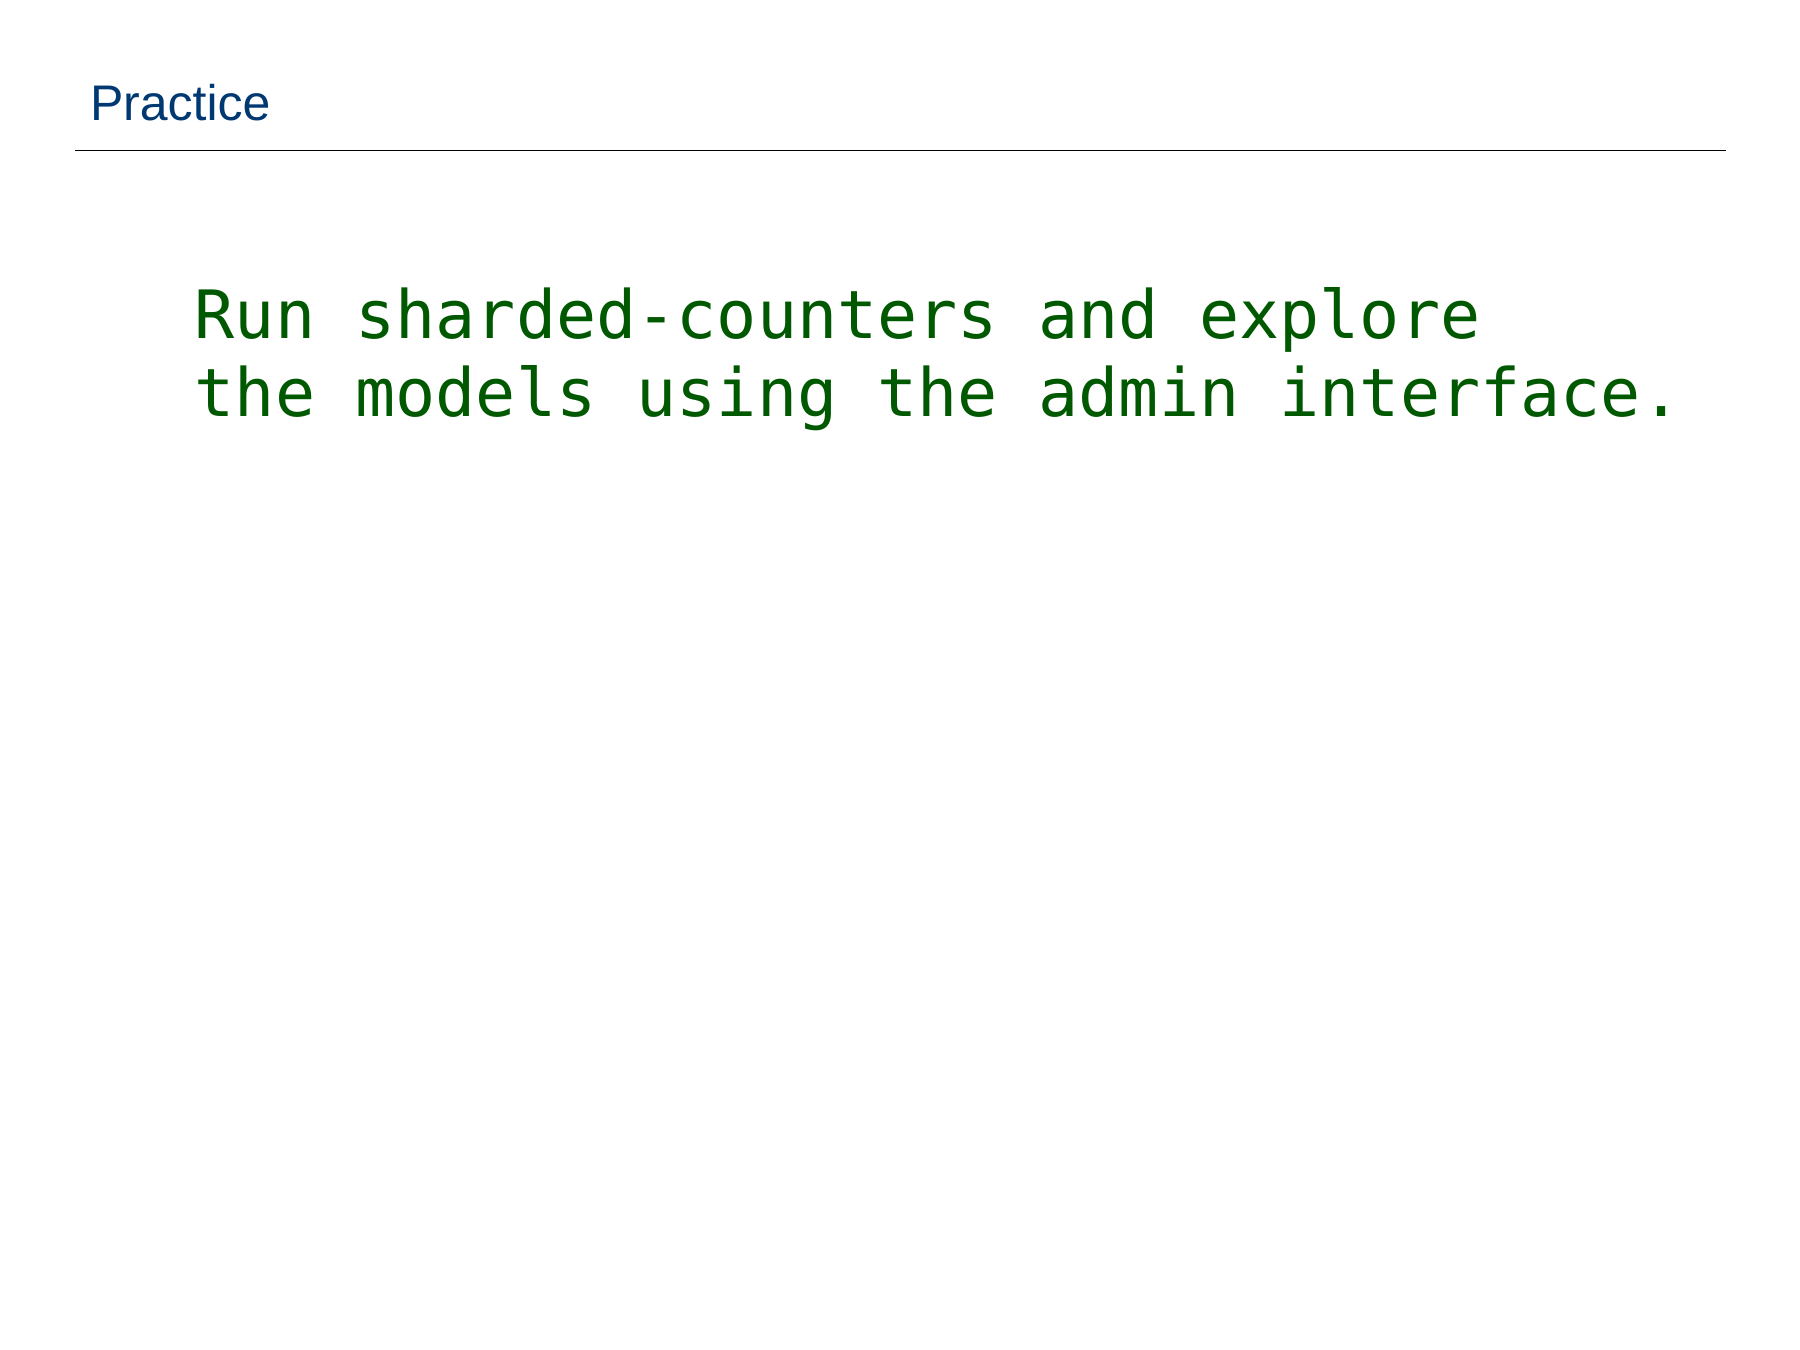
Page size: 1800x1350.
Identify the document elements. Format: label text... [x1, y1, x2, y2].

text_box Run sharded-counters and explore the models using the admin interface. [180, 269, 1699, 518]
title Practice [90, 61, 1710, 150]
